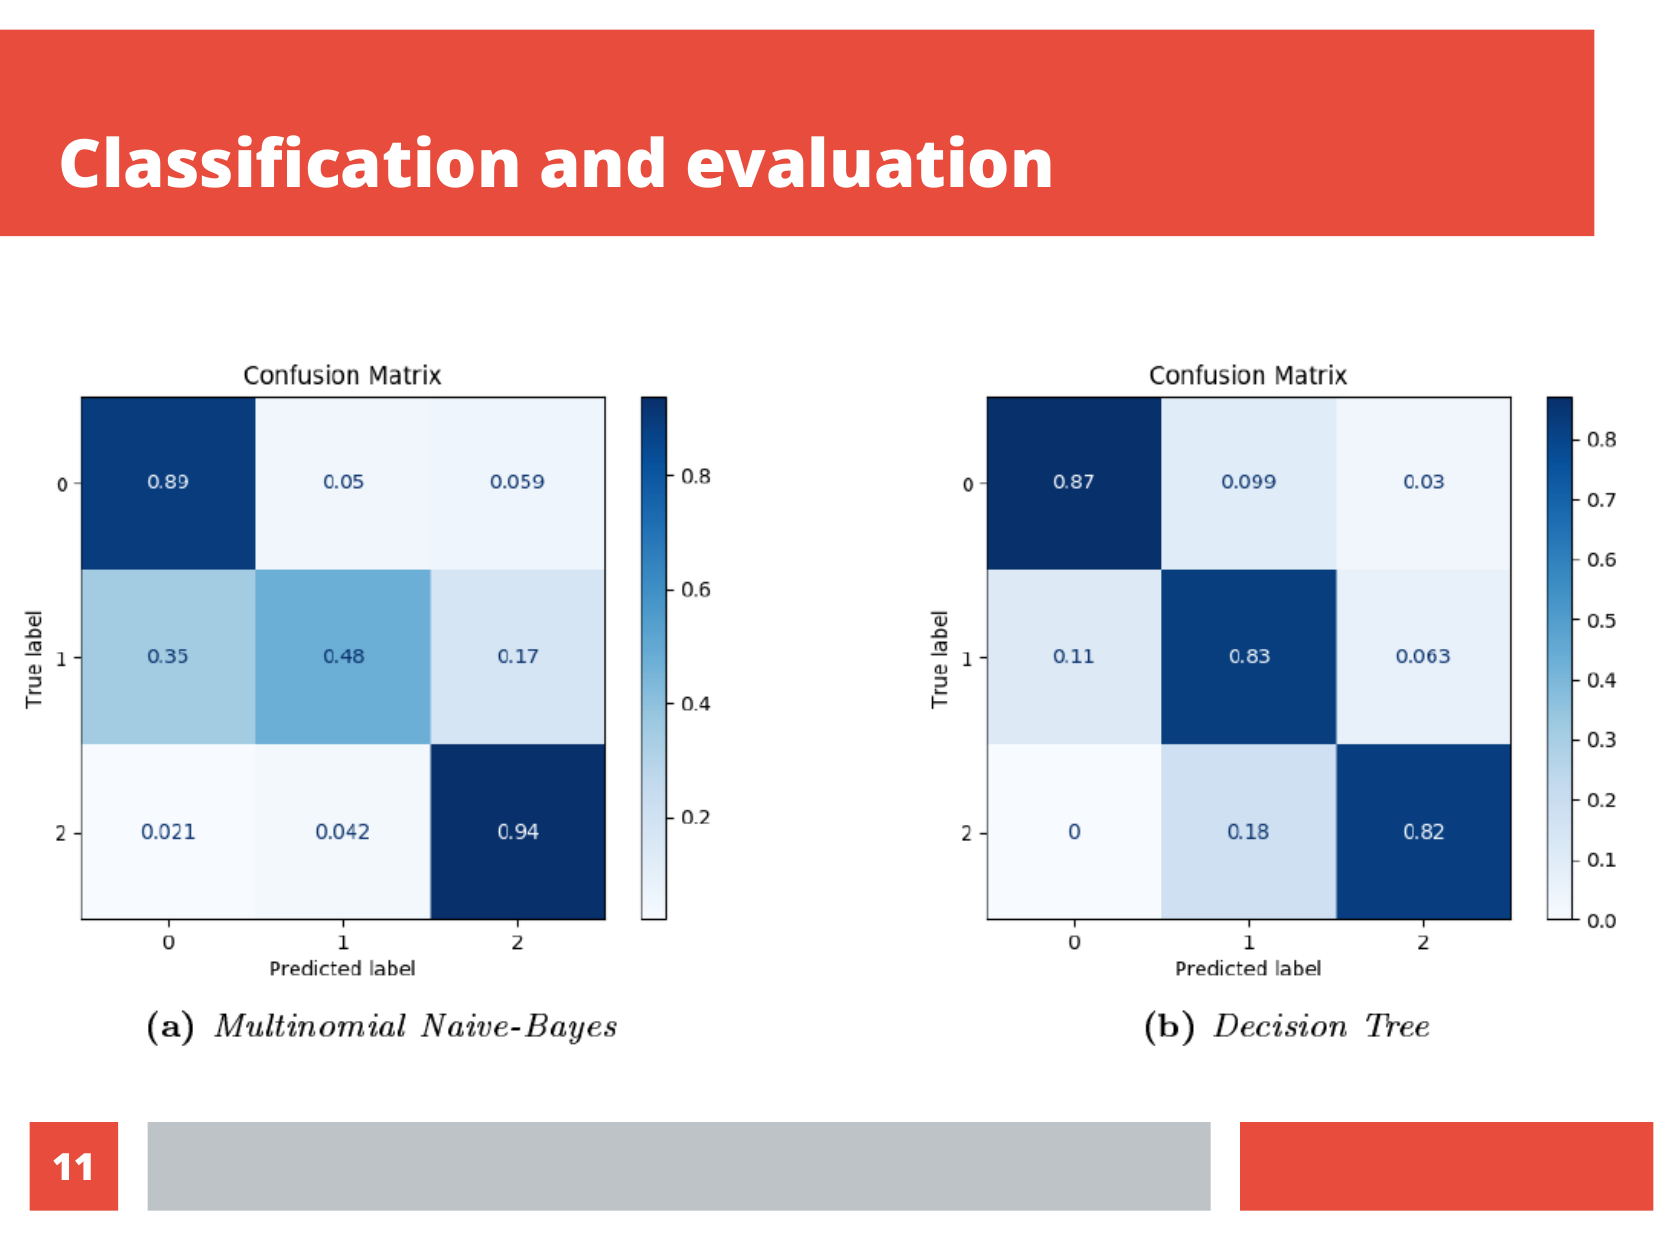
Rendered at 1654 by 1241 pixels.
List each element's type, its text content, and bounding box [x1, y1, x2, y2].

title Classification and evaluation [59, 59, 1595, 207]
picture [17, 354, 1642, 1070]
